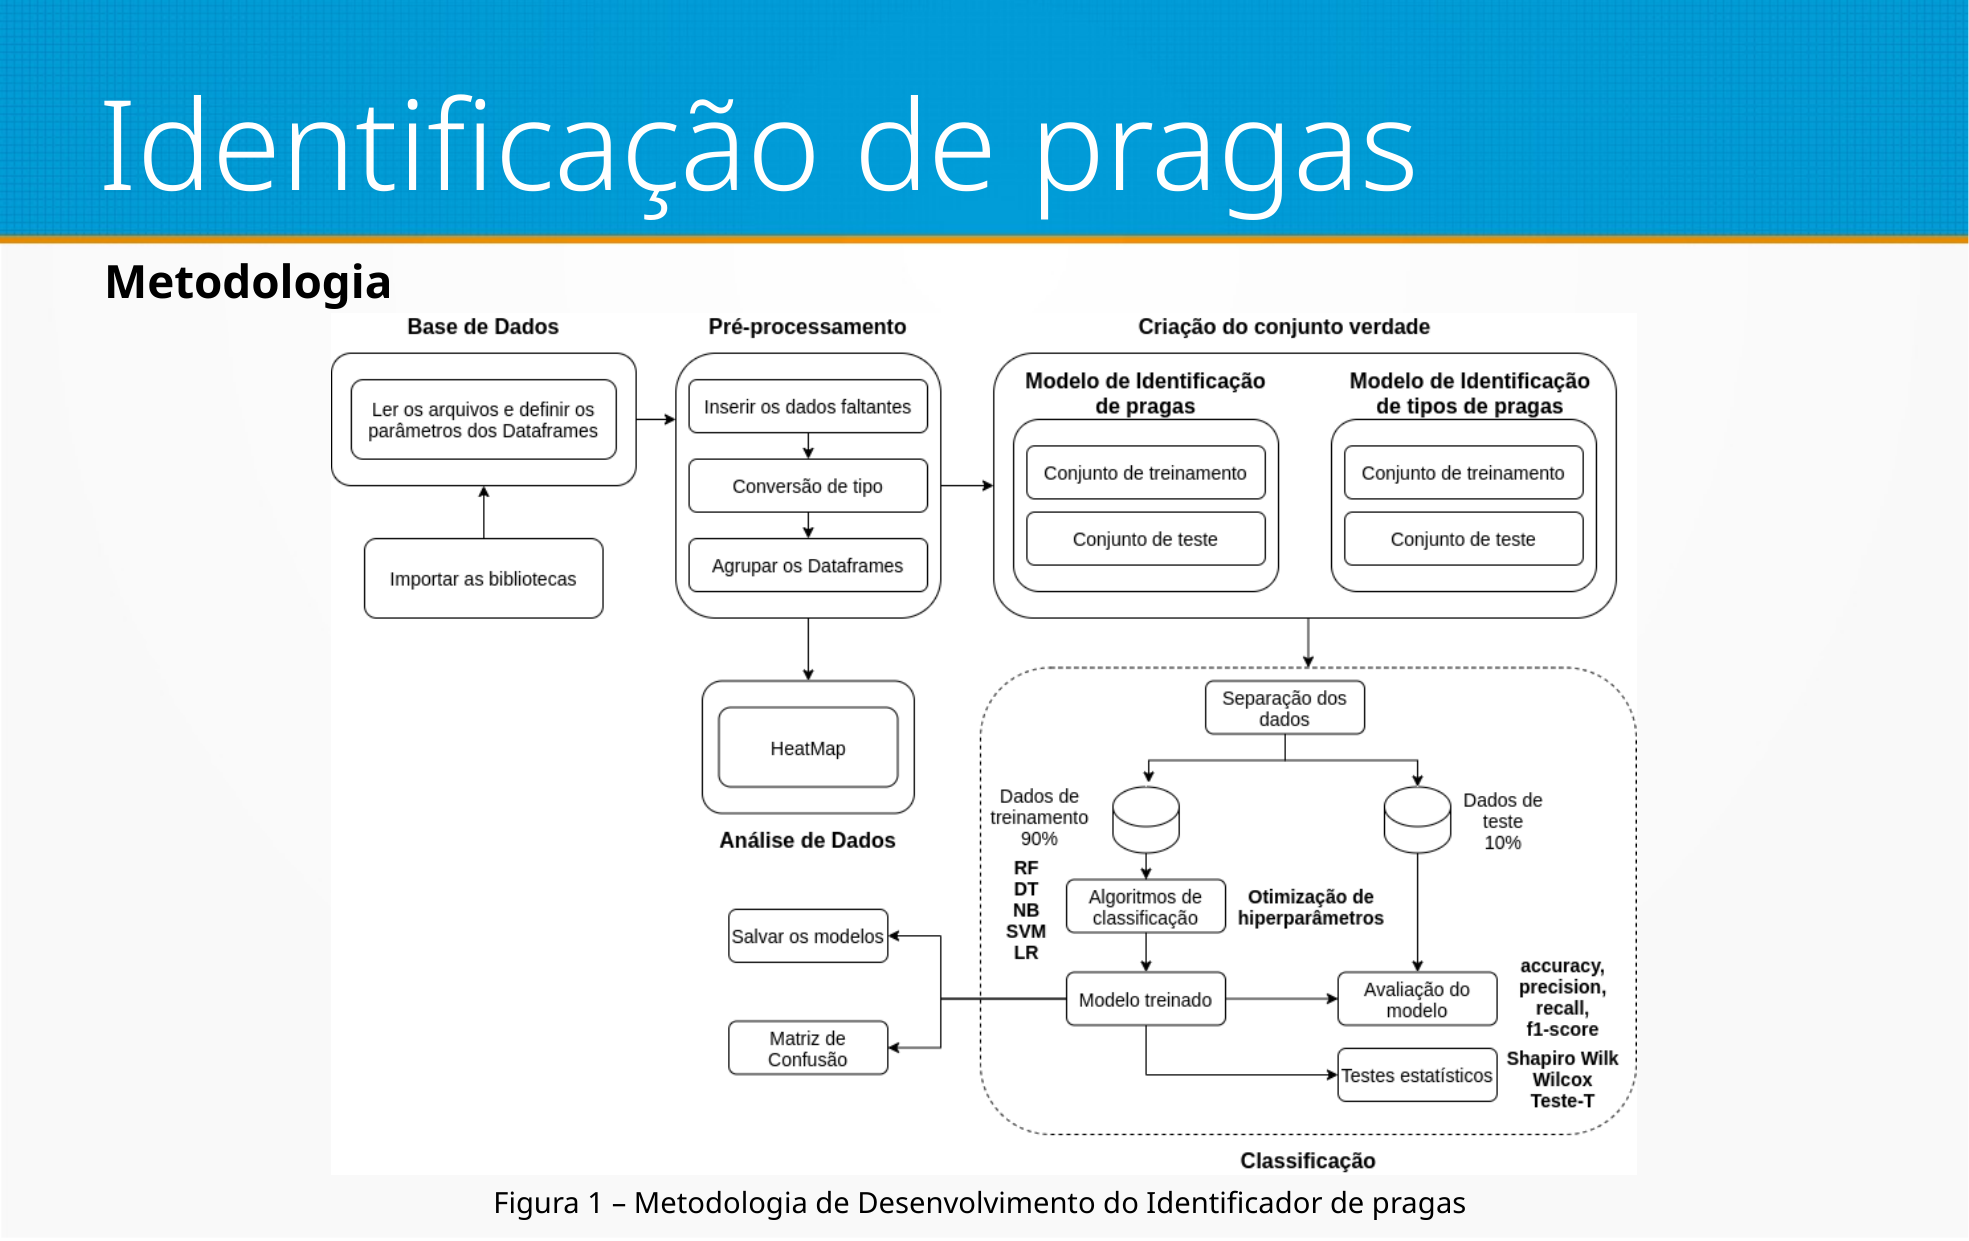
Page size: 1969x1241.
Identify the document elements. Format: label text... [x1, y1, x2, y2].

text_box Metodologia [98, 248, 571, 314]
title Identificação de pragas [98, 19, 1870, 227]
text_box Figura 1 – Metodologia de Desenvolvimento do Identificador de pragas [354, 1175, 1607, 1235]
picture [0, 233, 1969, 1241]
